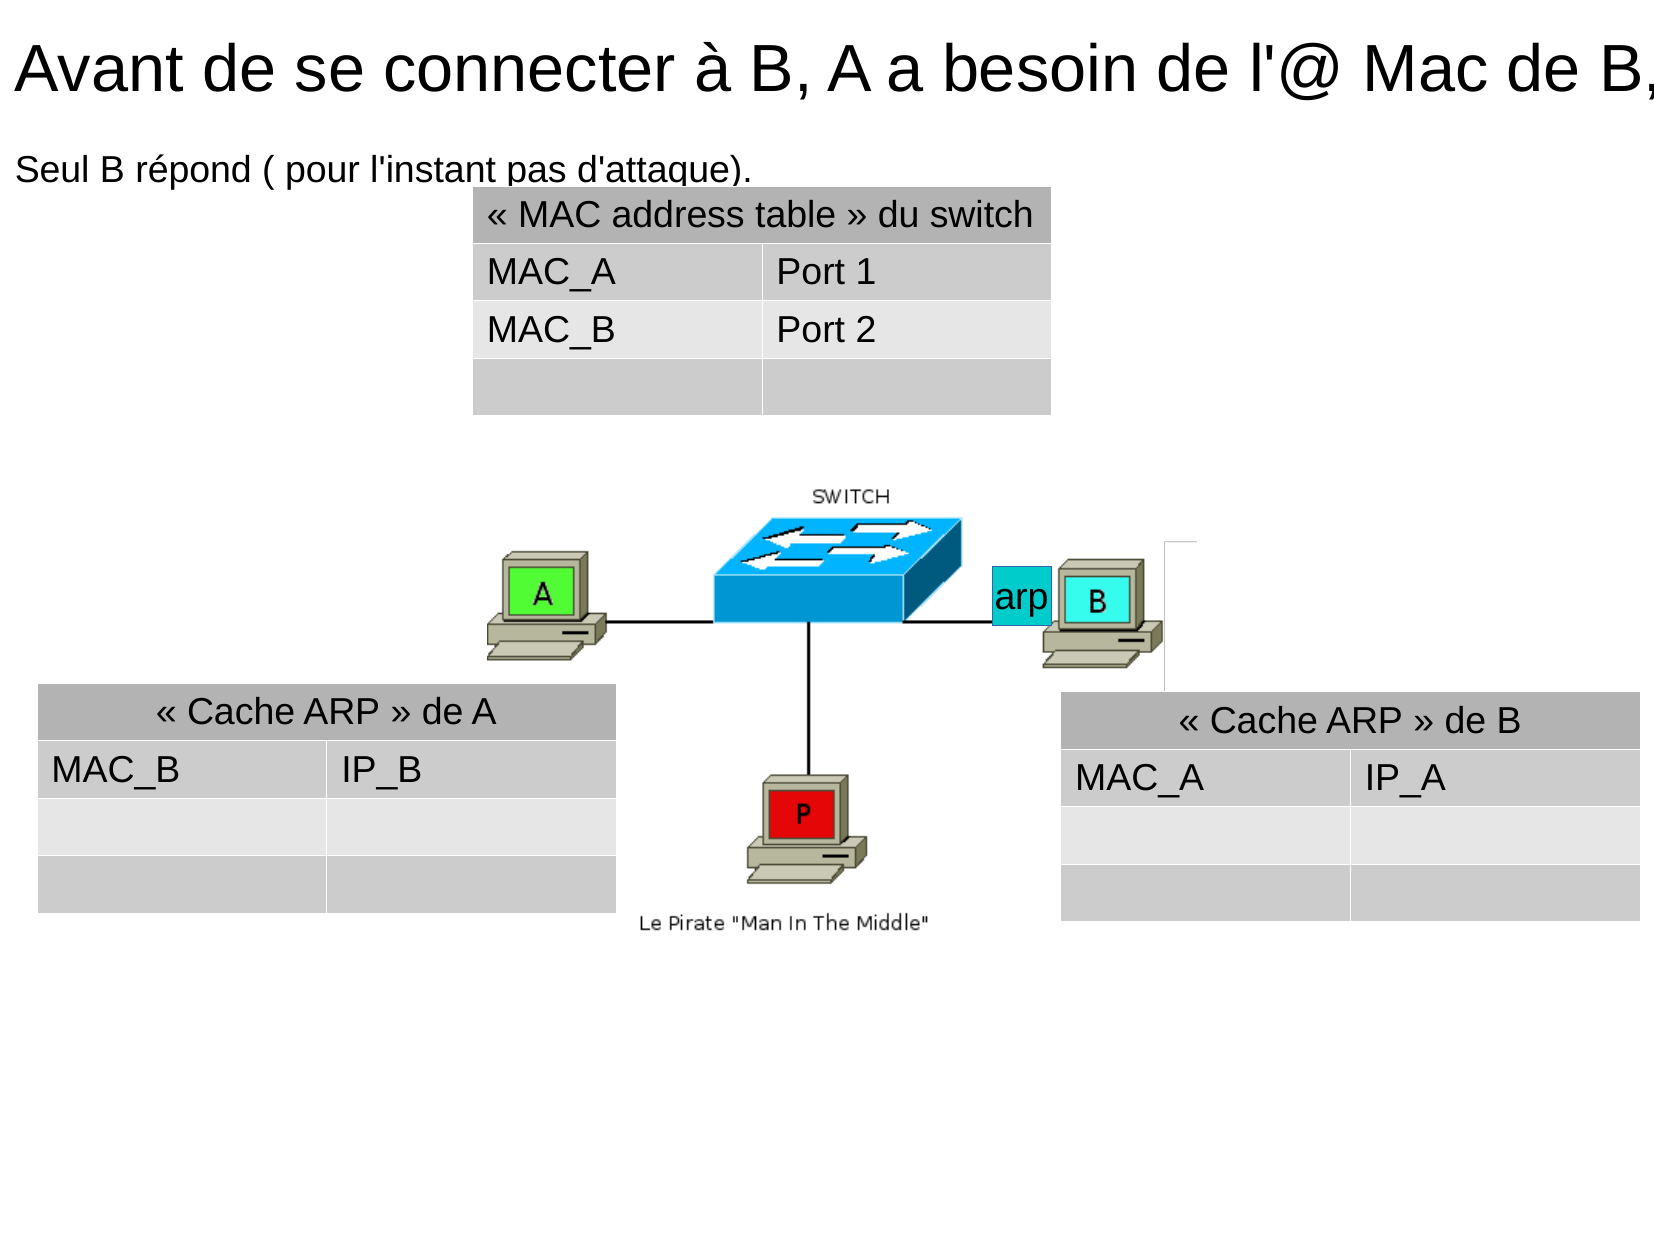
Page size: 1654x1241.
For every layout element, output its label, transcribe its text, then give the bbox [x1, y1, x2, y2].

table_cell [763, 359, 1051, 415]
table_cell [473, 359, 762, 415]
text_box Avant de se connecter à B, A a besoin de l'@ Mac de B, Seul B répond ( pour l'instant pas d'attaque). [0, 23, 1654, 240]
table_header « MAC address table » du switch [473, 187, 1051, 243]
table_cell MAC_B [473, 301, 762, 358]
table_cell [327, 799, 616, 855]
table_cell MAC_A [1061, 750, 1350, 806]
table_cell Port 2 [763, 301, 1051, 358]
picture [487, 348, 1197, 938]
table_header « Cache ARP » de A [38, 684, 616, 740]
table_cell [1061, 865, 1350, 921]
table_cell MAC_A [473, 244, 762, 300]
table_cell [1061, 807, 1350, 864]
table_header « Cache ARP » de B [1061, 692, 1640, 749]
table_cell Port 1 [763, 244, 1051, 300]
table_cell IP_A [1351, 750, 1640, 806]
table_cell [1351, 807, 1640, 864]
table_cell [38, 856, 326, 913]
table_cell [327, 856, 616, 913]
table_cell [38, 799, 326, 855]
table_cell IP_B [327, 741, 616, 798]
text_box arp [992, 566, 1052, 626]
table_cell [1351, 865, 1640, 921]
table_cell MAC_B [38, 741, 326, 798]
